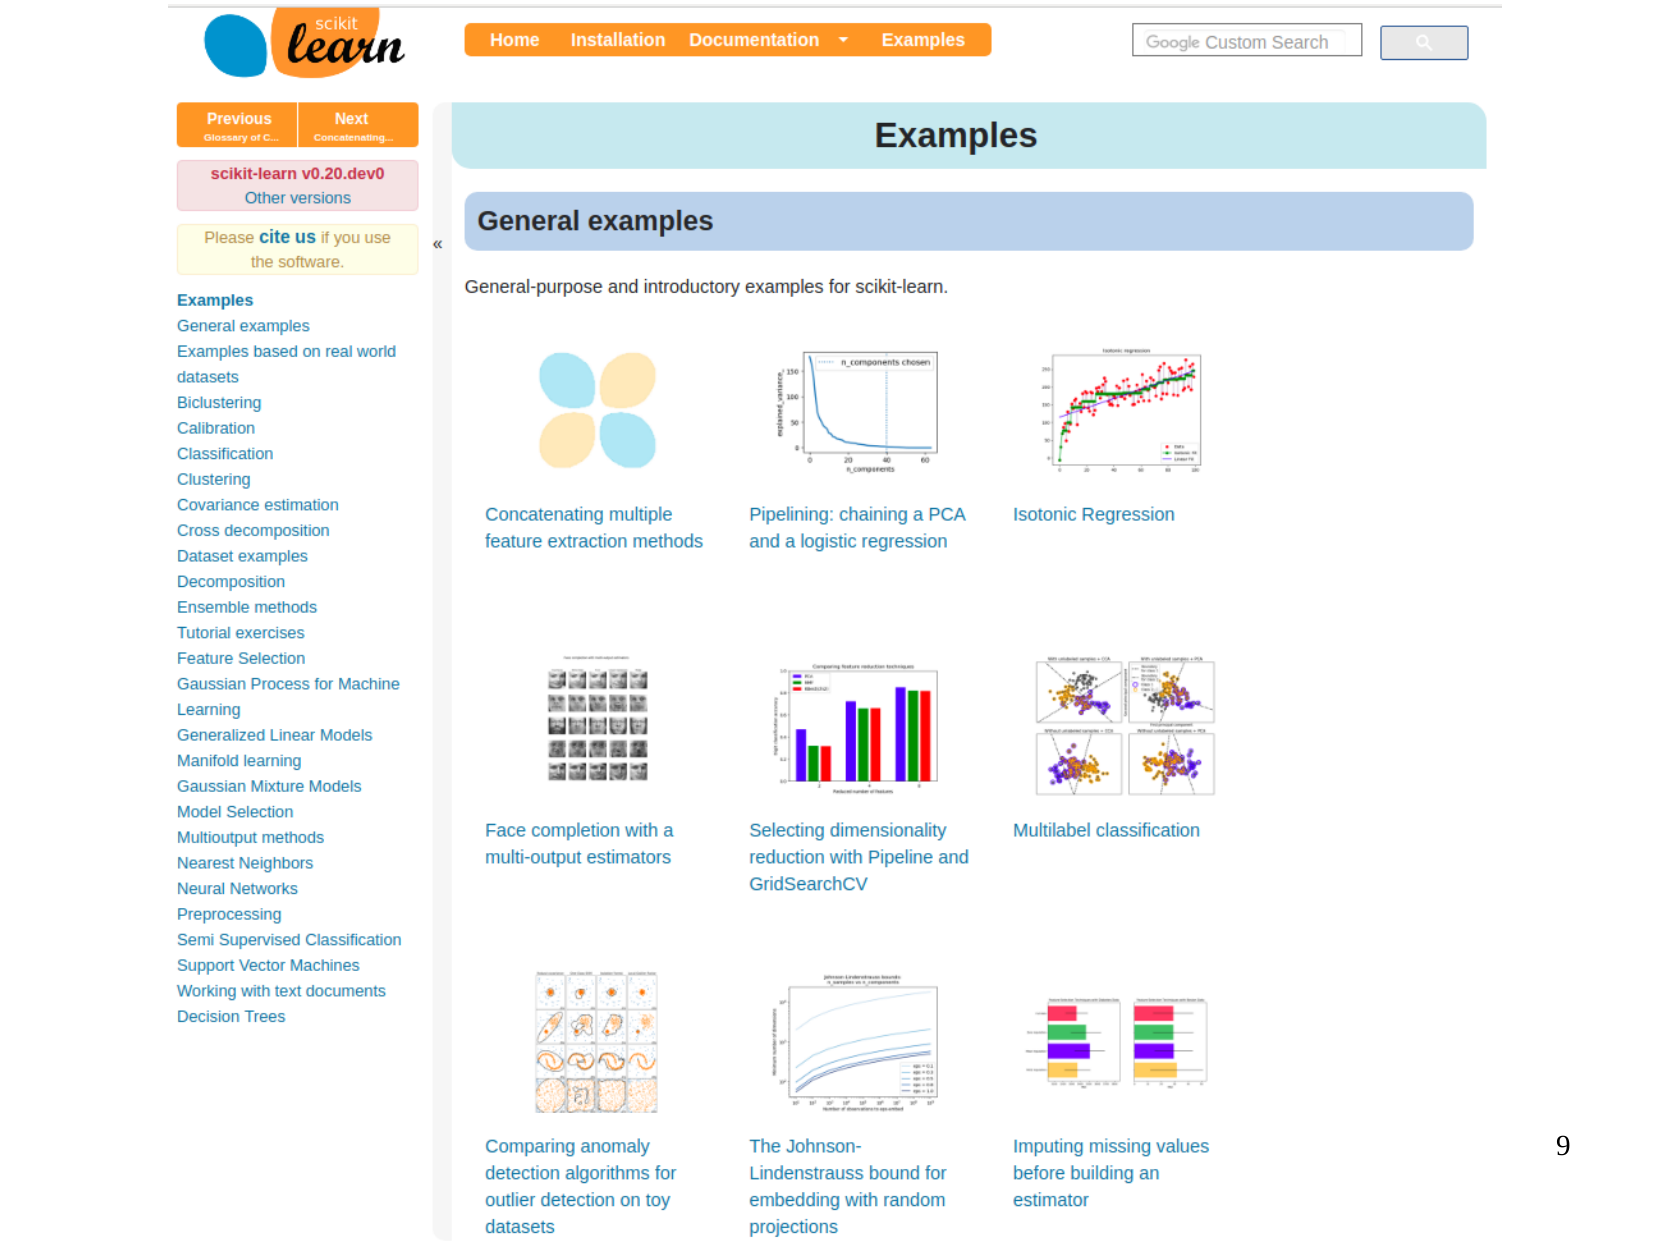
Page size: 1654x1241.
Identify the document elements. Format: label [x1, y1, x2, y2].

picture [168, 4, 1502, 1241]
